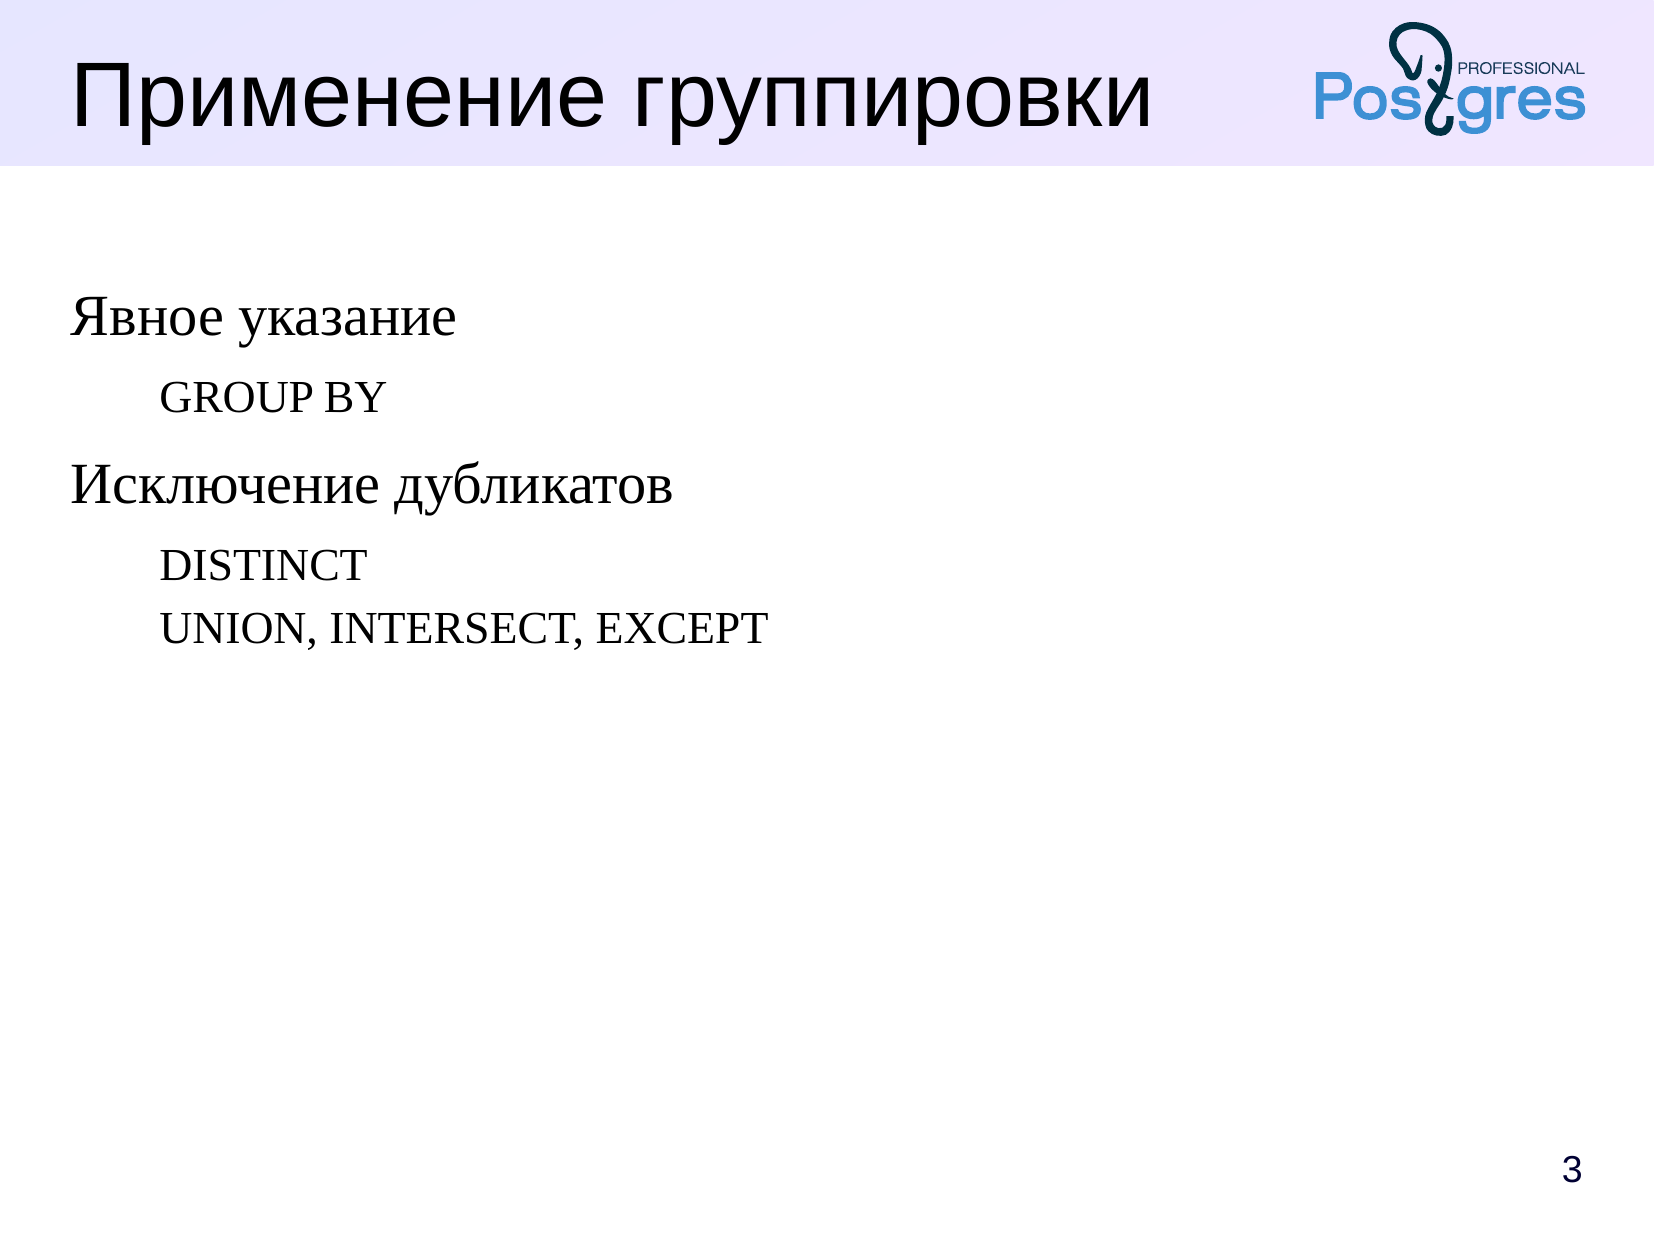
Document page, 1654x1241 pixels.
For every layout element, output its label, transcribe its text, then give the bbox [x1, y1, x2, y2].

list Явное указание GROUP BY Исключение дубликатов DISTINCT UNION, INTERSECT, EXCEPT [70, 283, 1583, 1141]
title Применение группировки [70, 43, 1261, 166]
